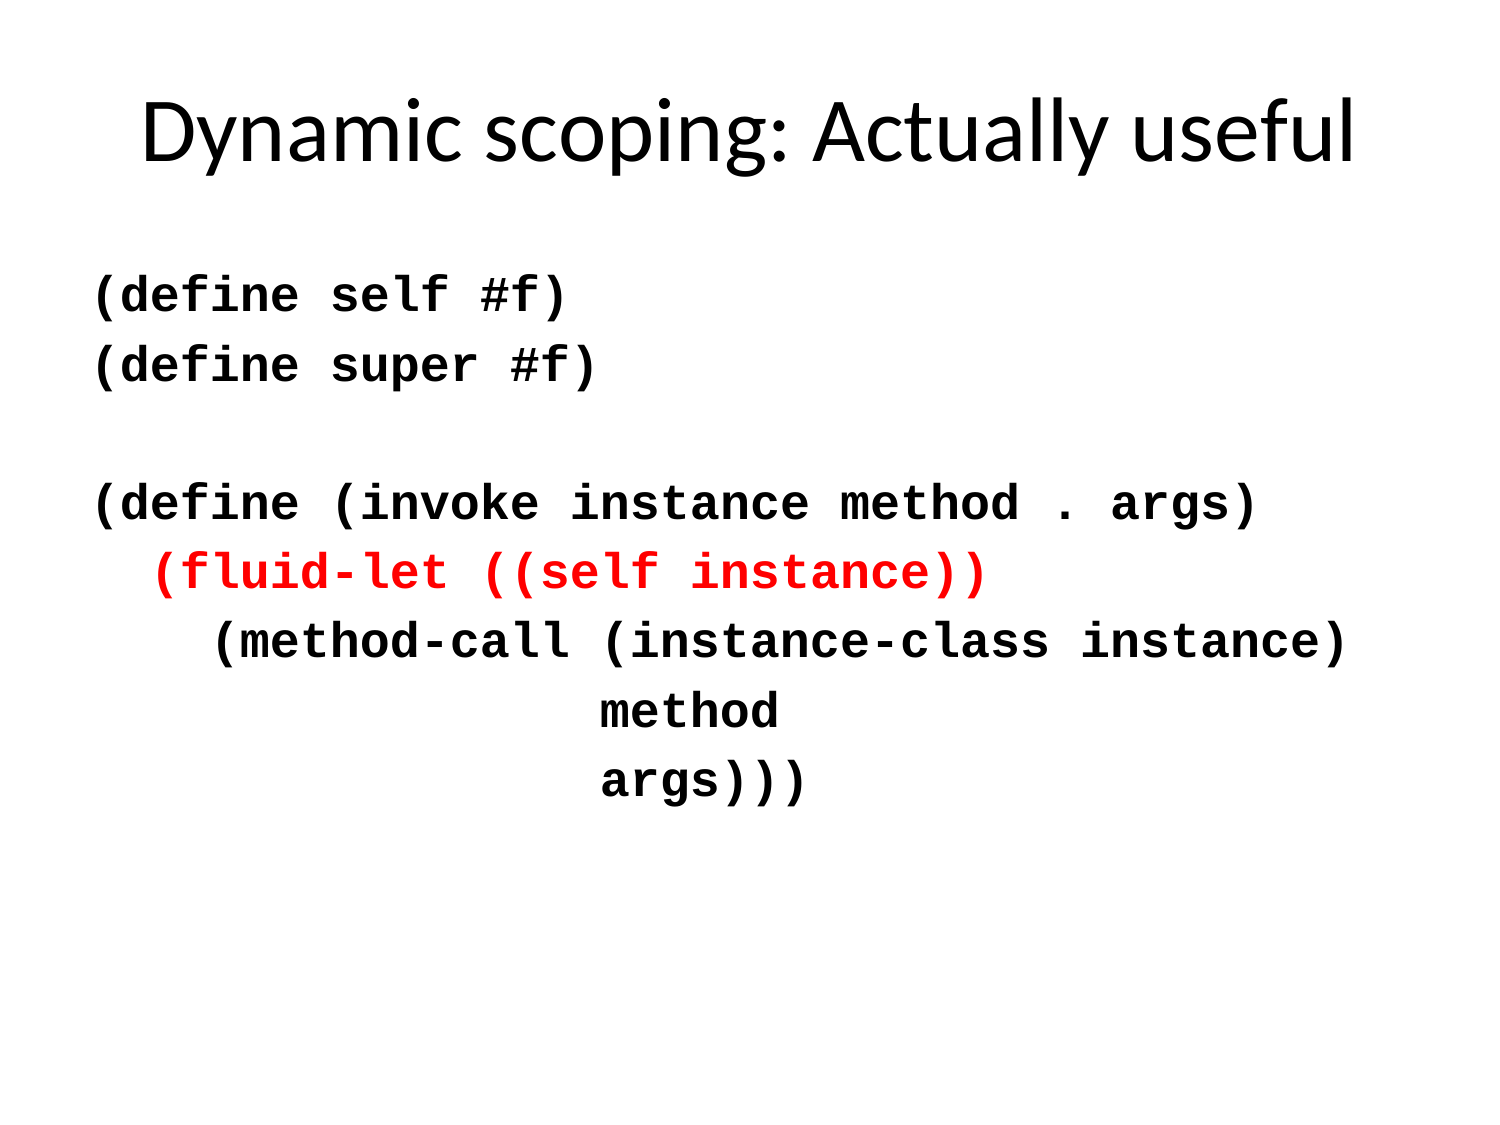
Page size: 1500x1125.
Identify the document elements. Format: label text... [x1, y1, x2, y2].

list (define self #f) (define super #f) (define (invoke instance method . args) (fluid-let ((self instance)) (method-call (instance-class instance) method args))) [75, 262, 1426, 1006]
title Dynamic scoping: Actually useful [75, 24, 1426, 254]
